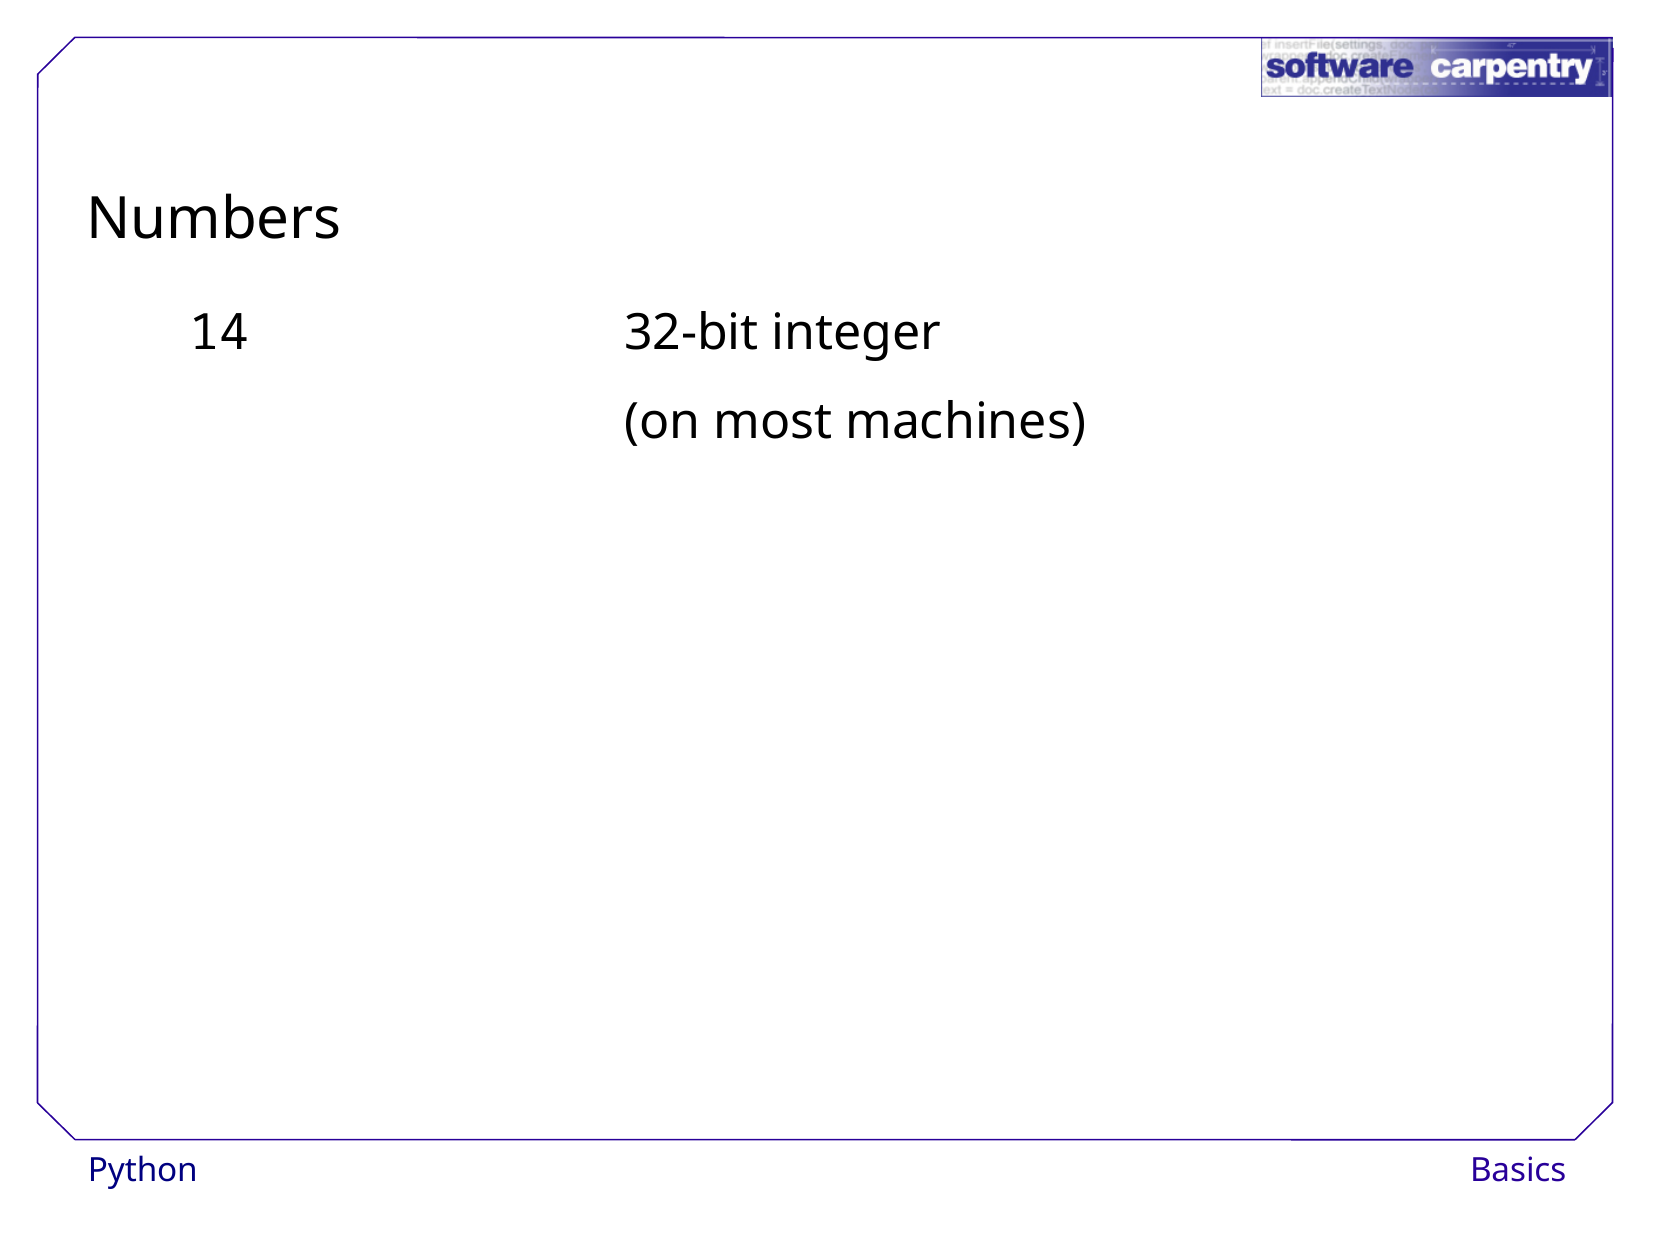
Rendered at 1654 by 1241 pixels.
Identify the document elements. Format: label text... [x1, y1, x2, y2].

table_header 14 [175, 291, 609, 475]
picture [1261, 39, 1613, 97]
table_header 32-bit integer (on most machines) [609, 291, 1365, 475]
text_box Numbers [71, 138, 507, 259]
